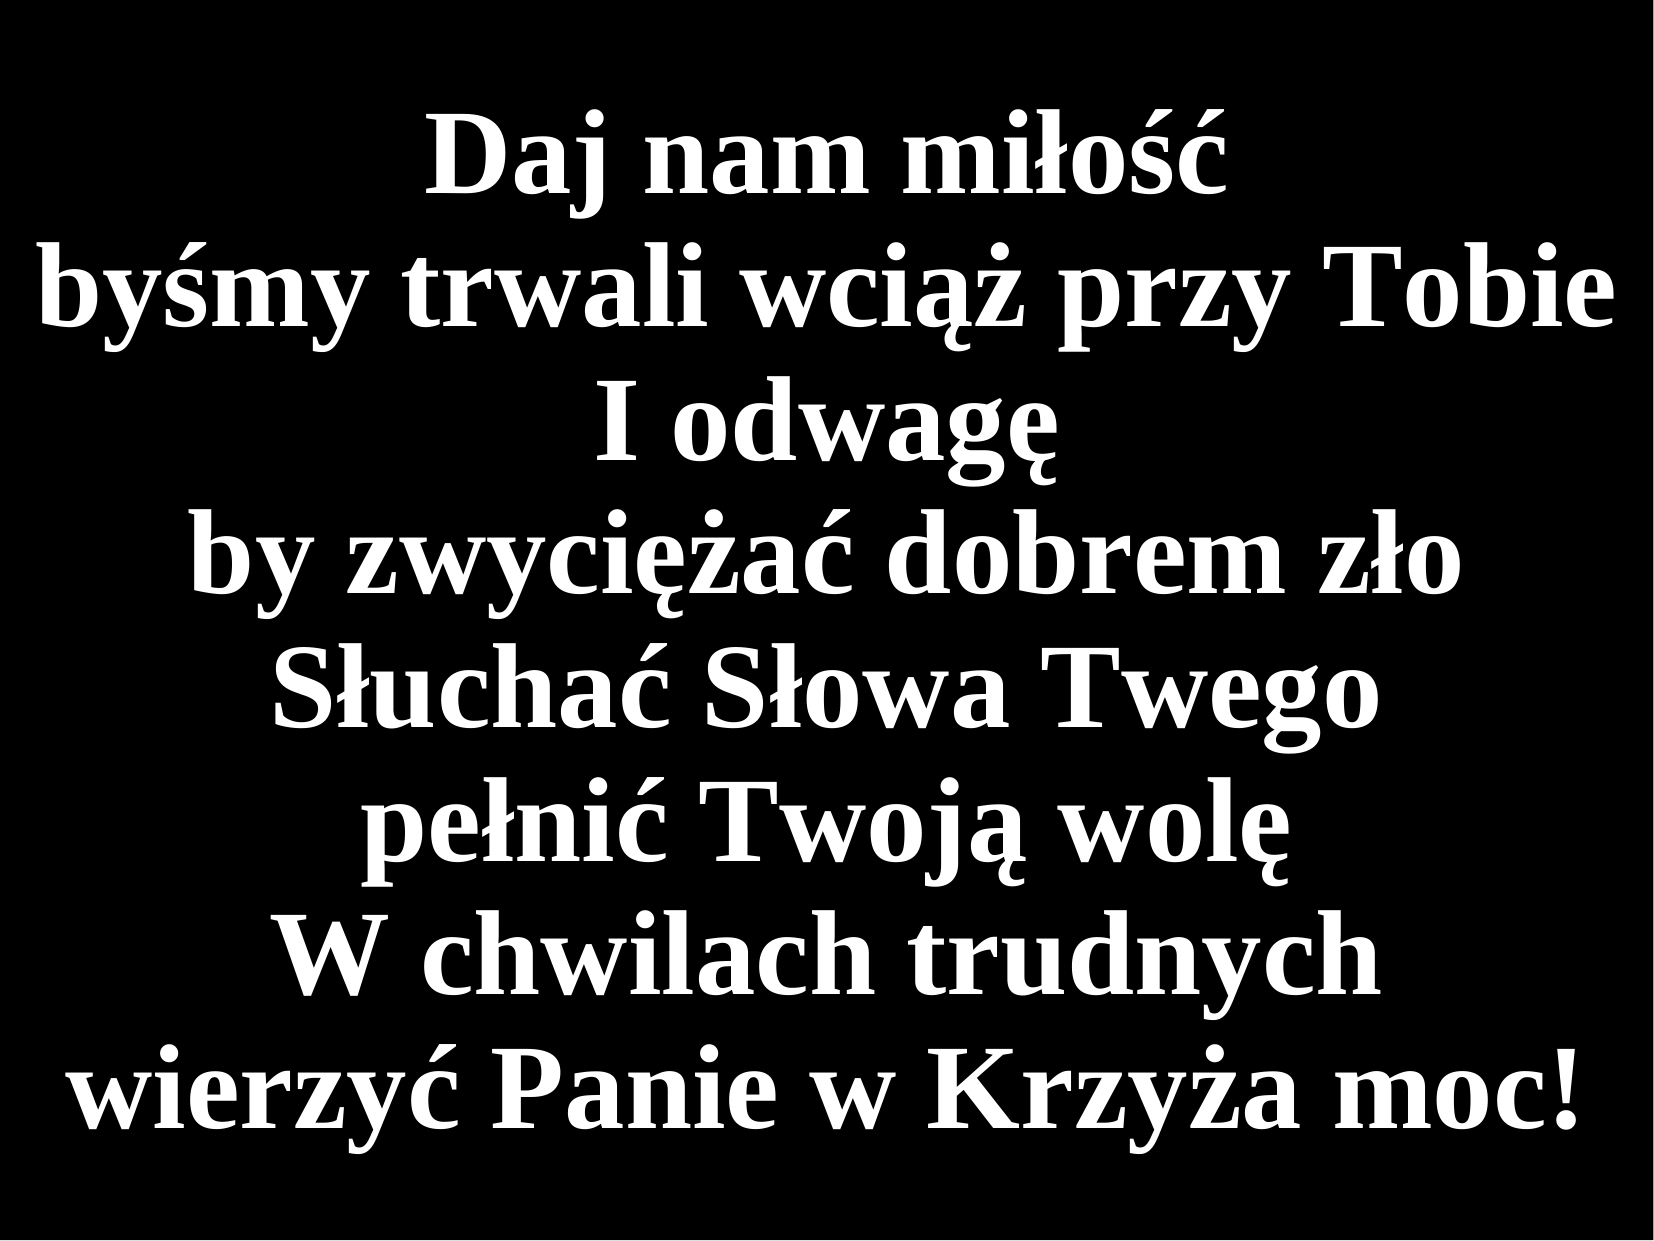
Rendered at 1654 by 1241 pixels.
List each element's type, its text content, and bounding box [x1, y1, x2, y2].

title Daj nam miłość byśmy trwali wciąż przy Tobie I odwagę by zwyciężać dobrem zło Słuchać Słowa Twego pełnić Twoją wolę W chwilach trudnych wierzyć Panie w Krzyża moc! [0, 0, 1654, 1241]
